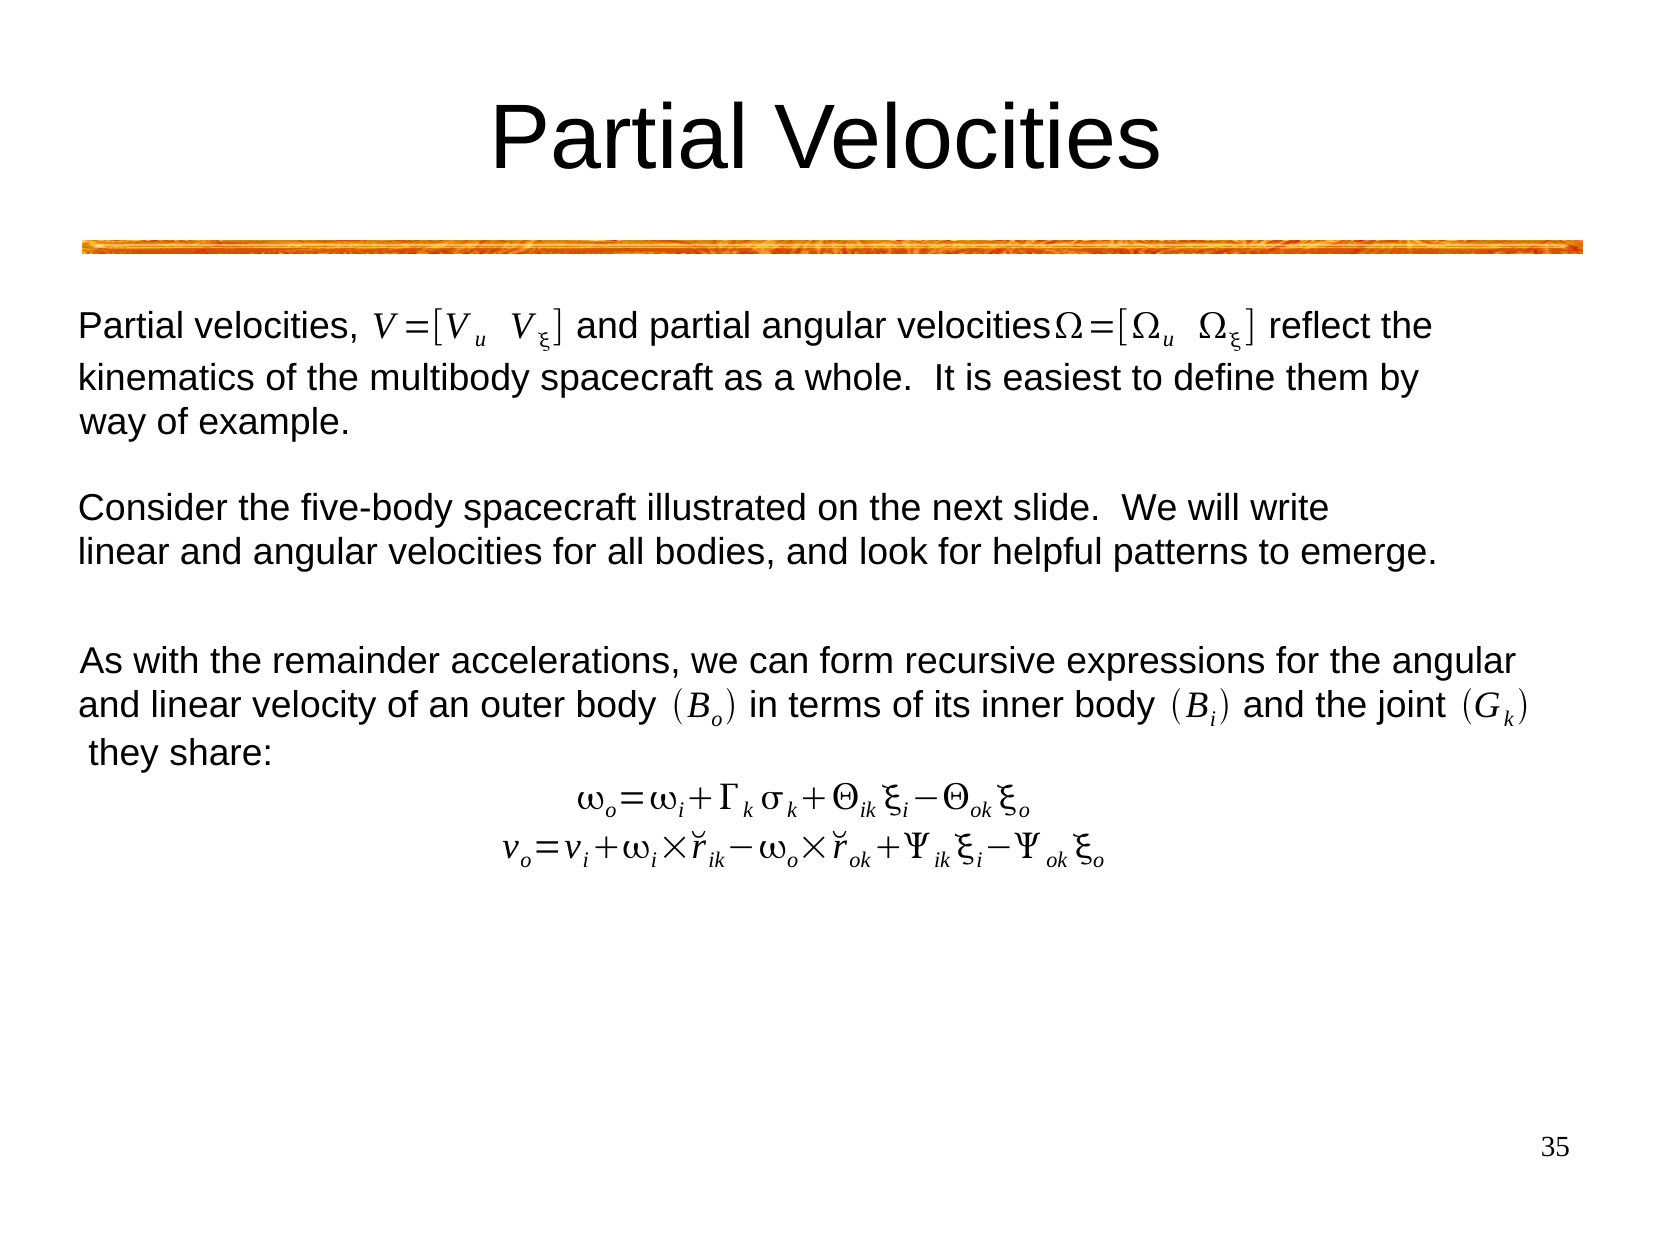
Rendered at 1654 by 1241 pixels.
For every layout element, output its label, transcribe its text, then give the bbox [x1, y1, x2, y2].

chart [71, 304, 1449, 572]
picture [82, 240, 1583, 254]
title Partial Velocities [82, 49, 1571, 226]
chart [71, 639, 1535, 872]
